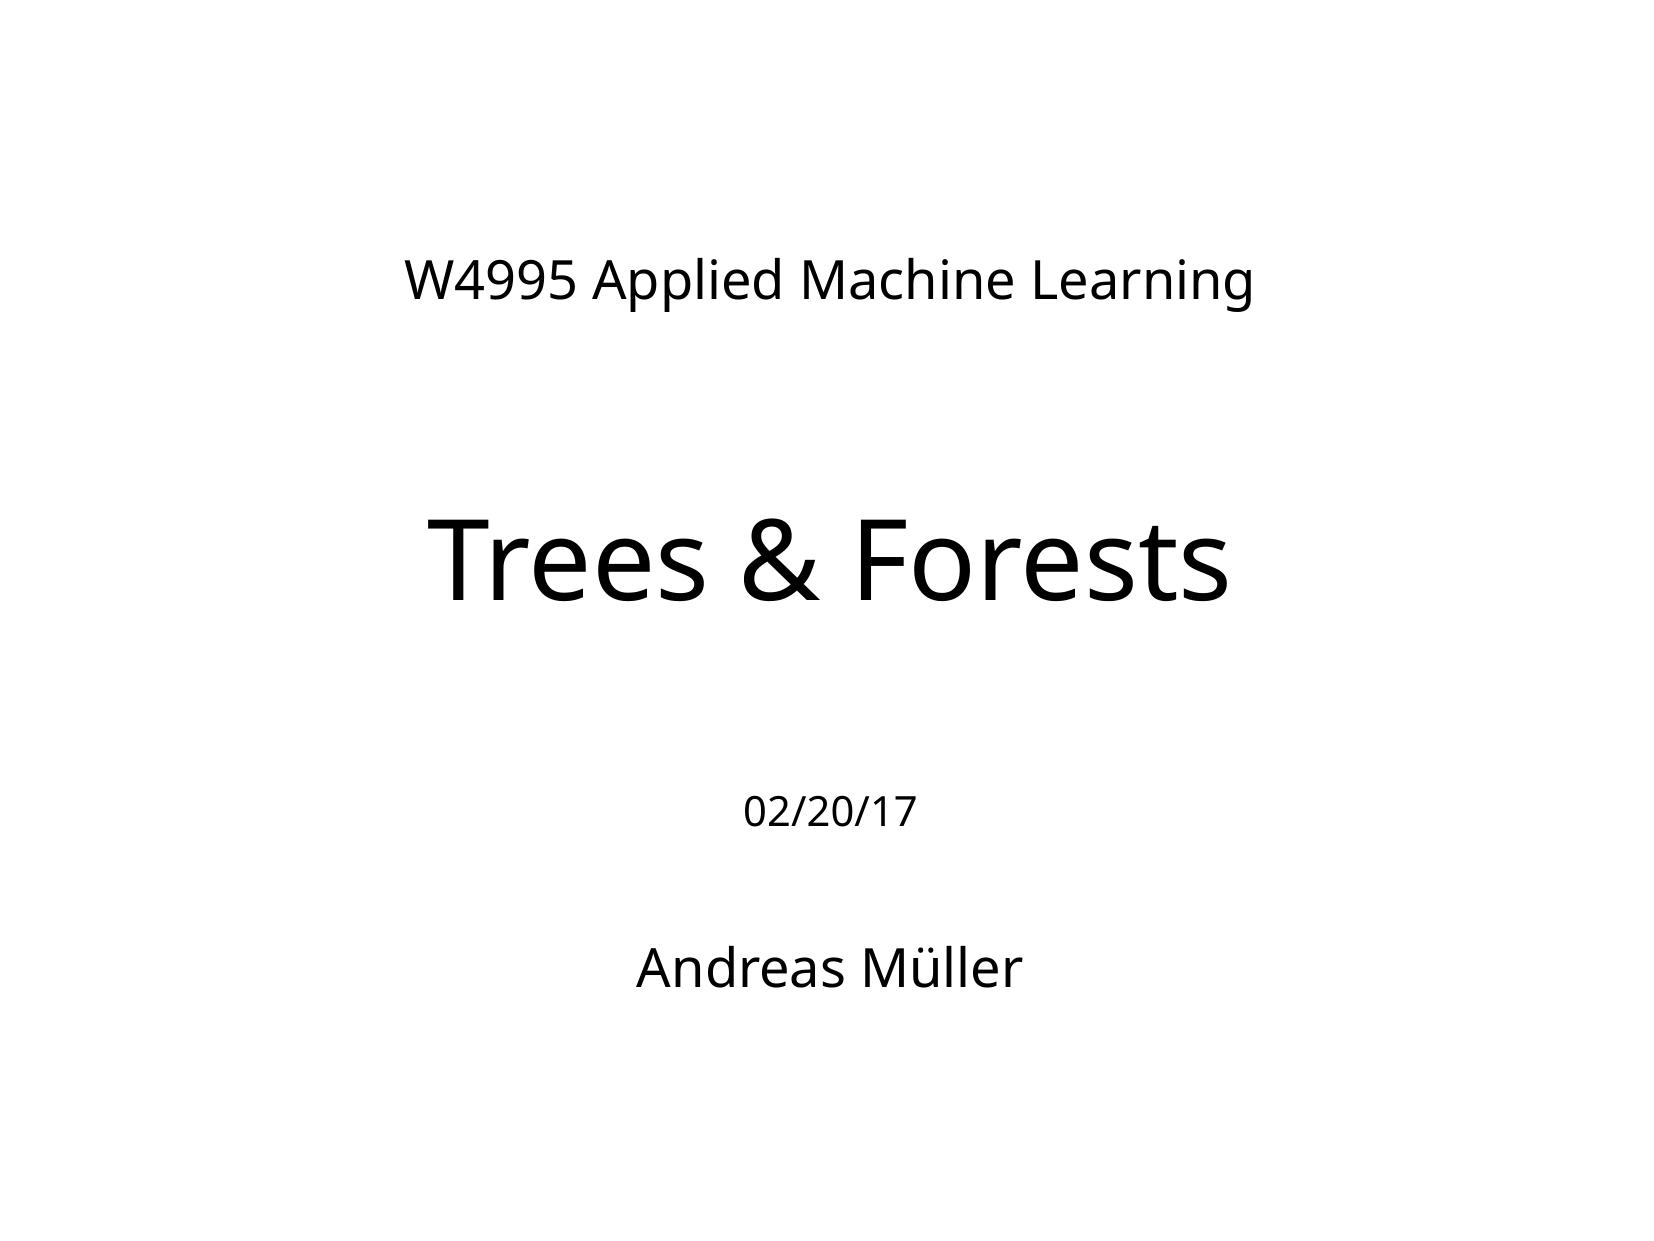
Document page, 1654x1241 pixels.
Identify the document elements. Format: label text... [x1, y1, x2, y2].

text_box W4995 Applied Machine Learning Trees & Forests 02/20/17 Andreas Müller [86, 142, 1575, 1103]
